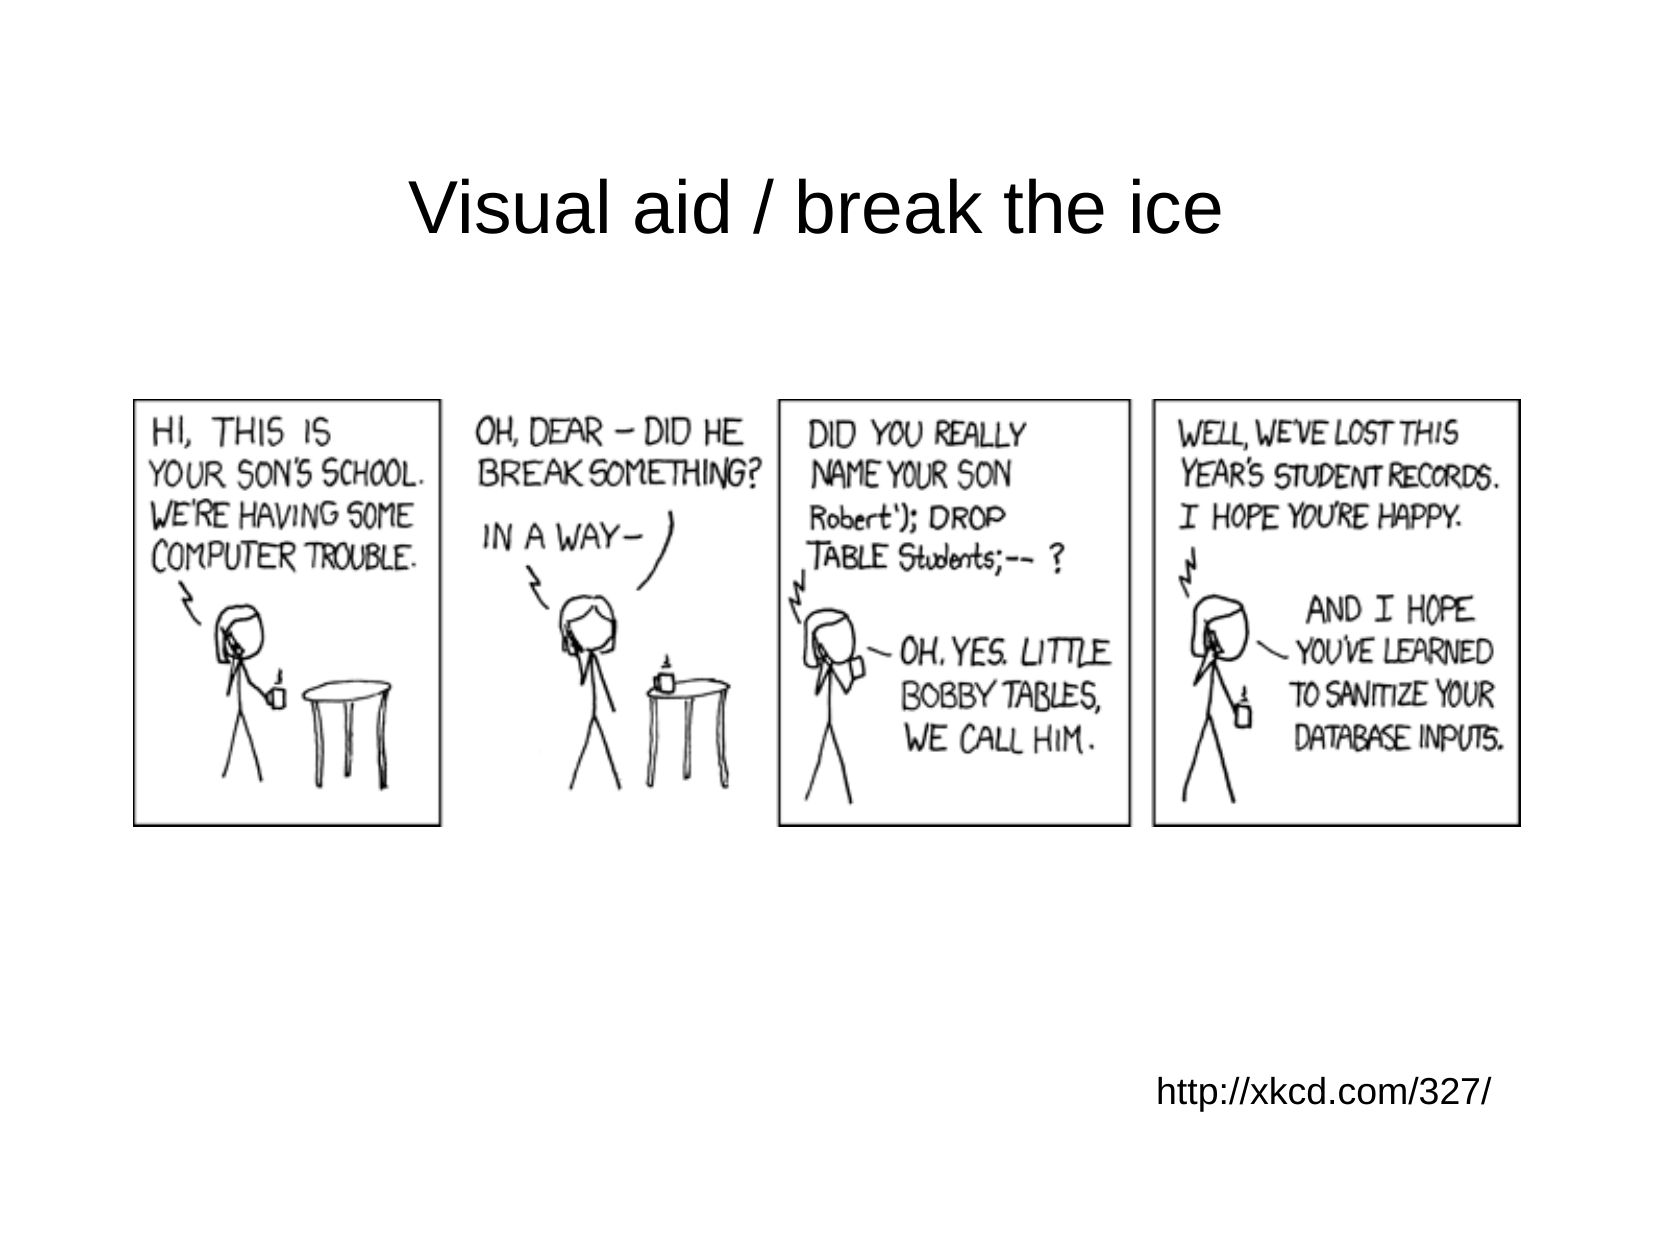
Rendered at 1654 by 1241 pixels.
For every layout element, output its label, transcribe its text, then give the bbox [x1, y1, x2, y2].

text_box Visual aid / break the ice [394, 157, 1240, 260]
picture [133, 399, 1521, 827]
text_box http://xkcd.com/327/ [1141, 1062, 1507, 1122]
